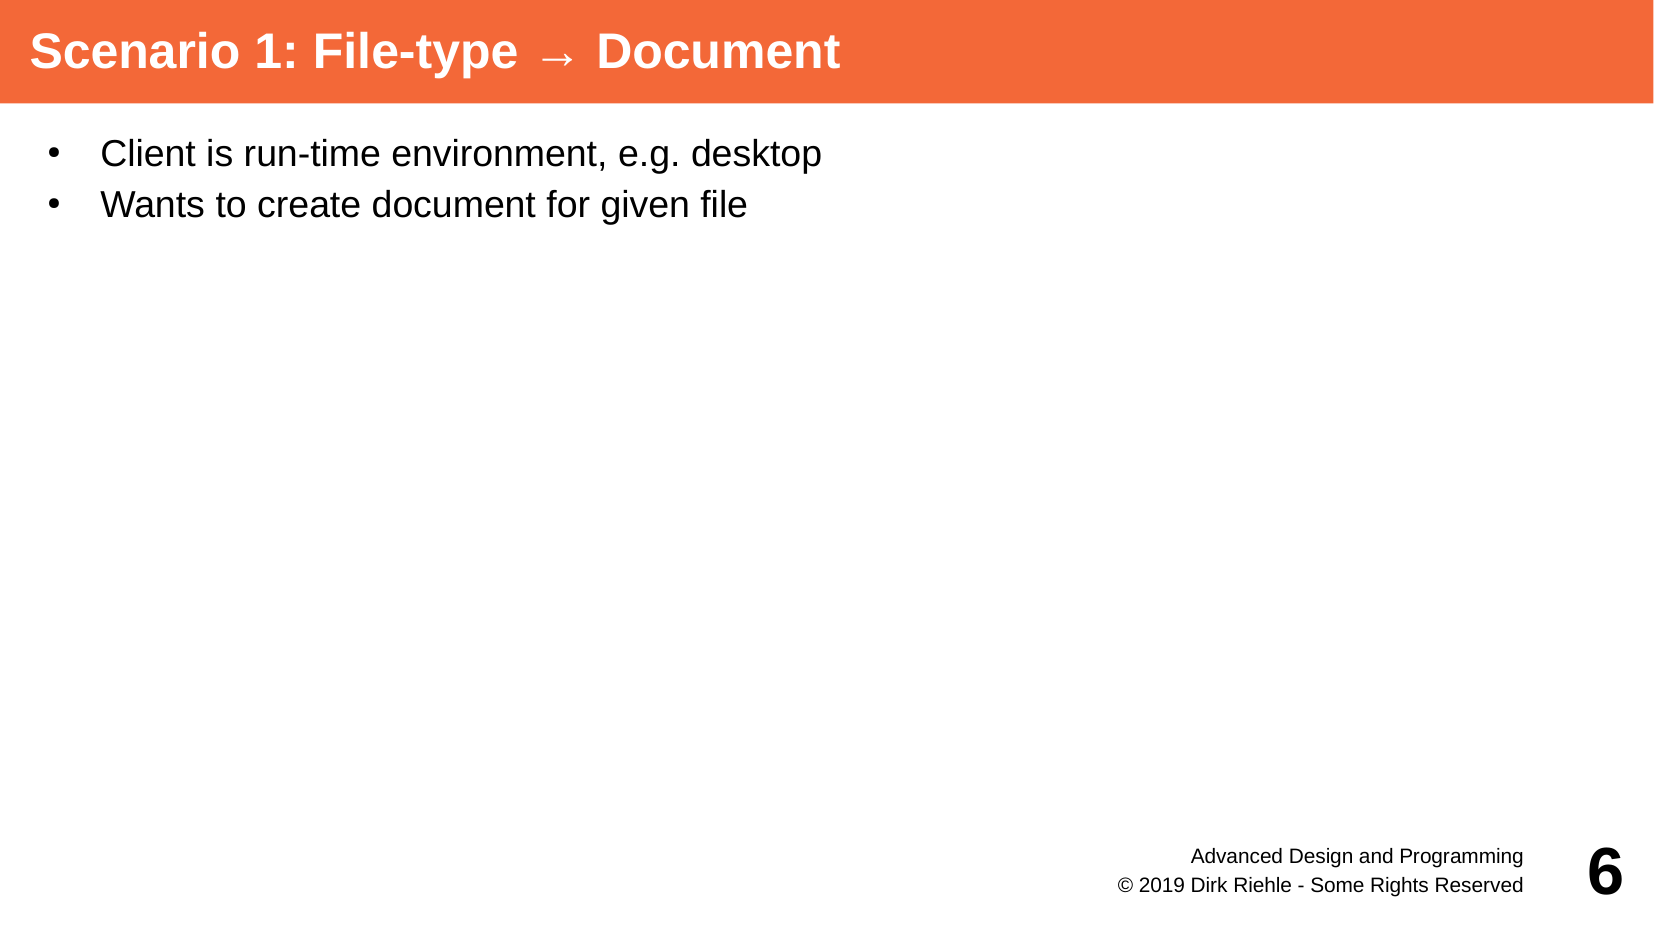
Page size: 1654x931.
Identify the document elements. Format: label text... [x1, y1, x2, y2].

title Scenario 1: File-type → Document [0, 0, 1654, 104]
list Client is run-time environment, e.g. desktop Wants to create document for given file [29, 132, 1625, 813]
